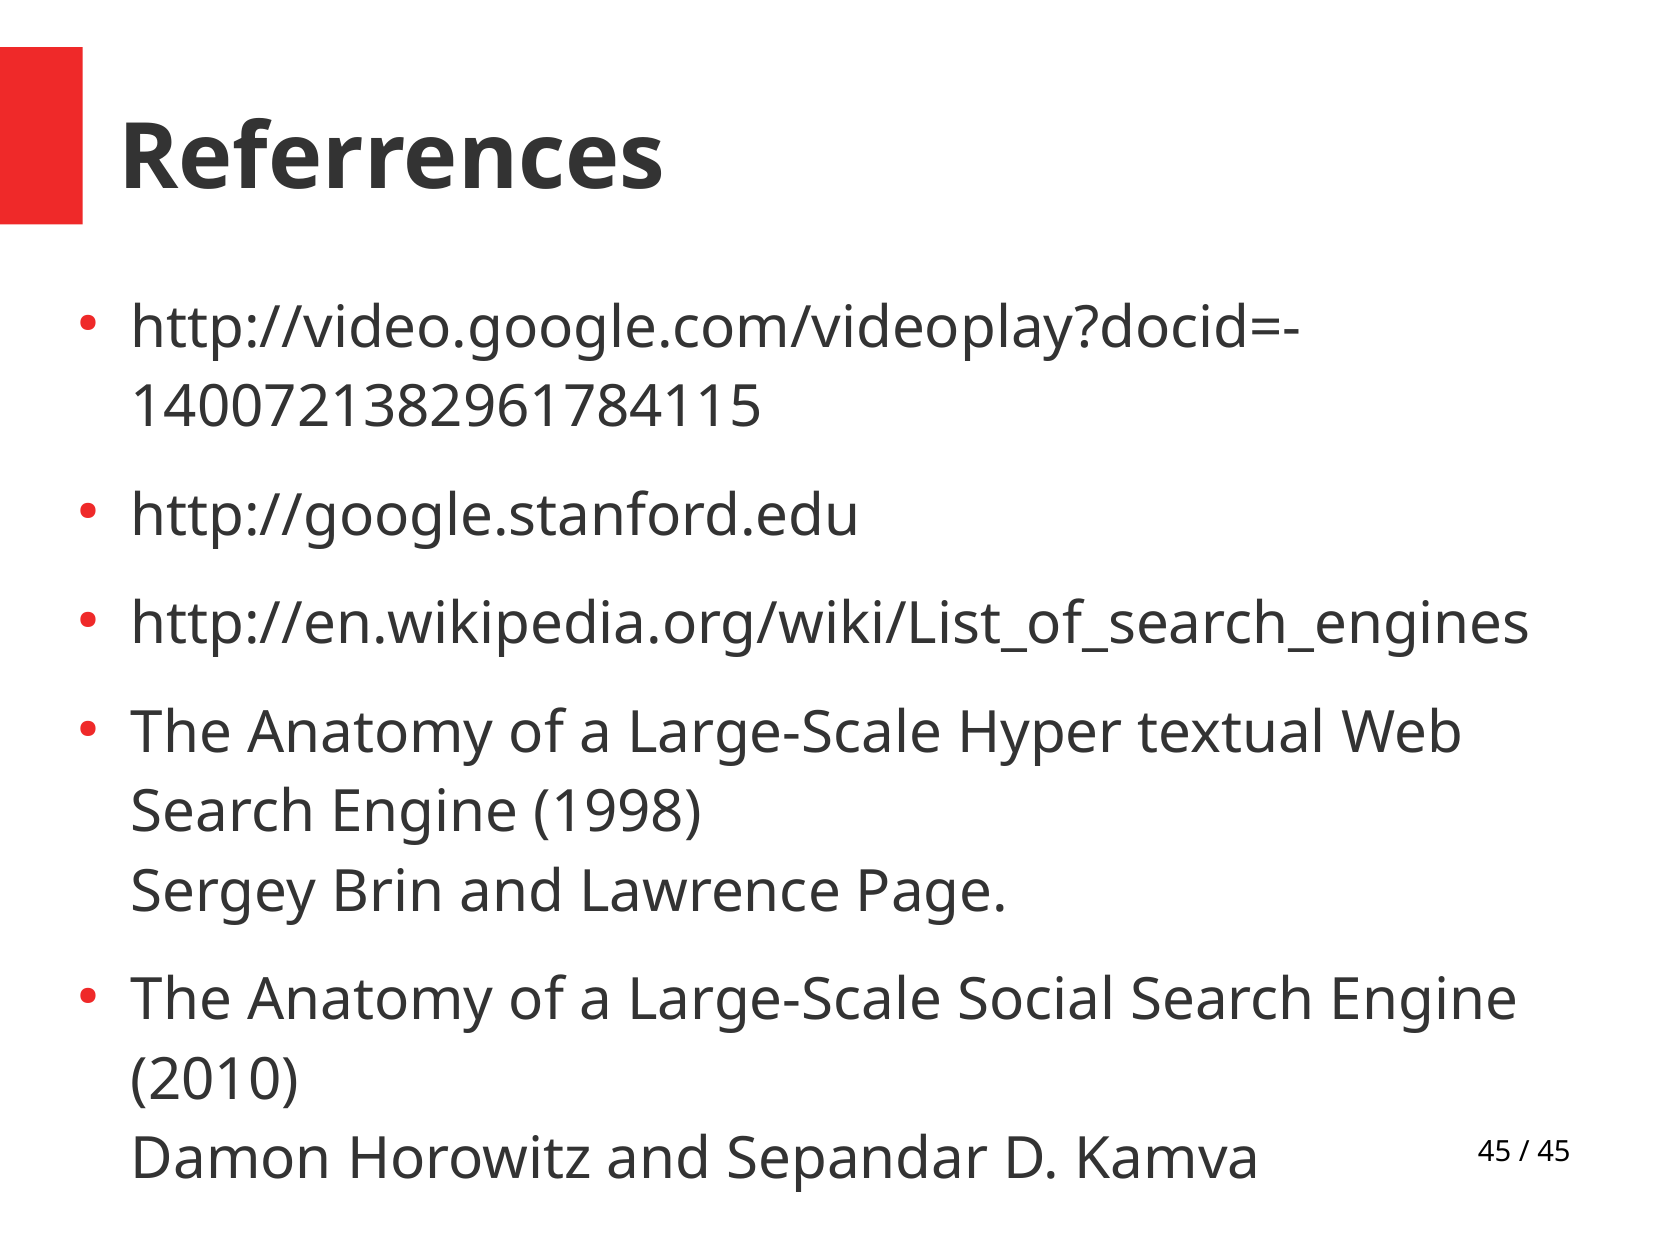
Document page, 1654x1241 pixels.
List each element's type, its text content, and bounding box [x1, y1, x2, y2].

list http://video.google.com/videoplay?docid=-1400721382961784115 http://google.stanford.edu http://en.wikipedia.org/wiki/List_of_search_engines The Anatomy of a Large-Scale Hyper textual Web Search Engine (1998) Sergey Brin and Lawrence Page. The Anatomy of a Large-Scale Social Search Engine (2010) Damon Horowitz and Sepandar D. Kamva [60, 285, 1561, 1005]
title Referrences [118, 49, 1571, 257]
